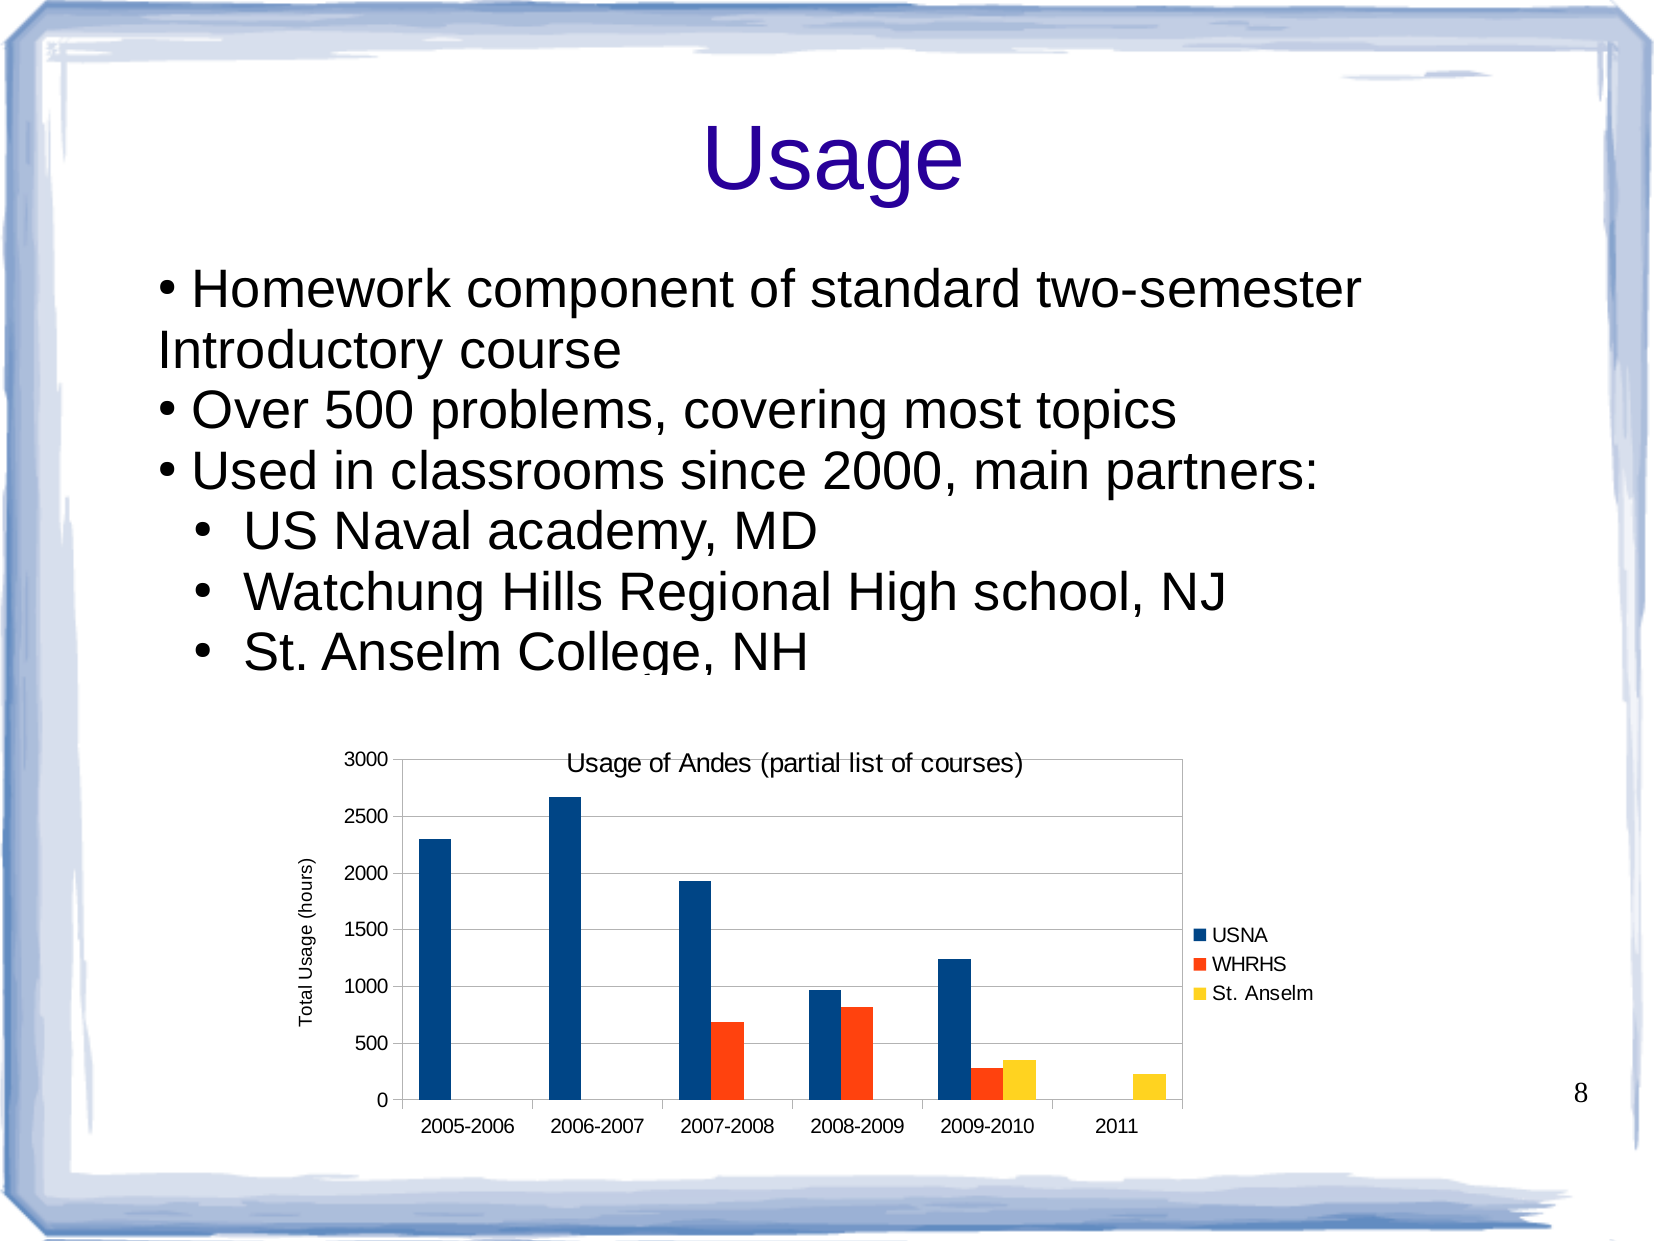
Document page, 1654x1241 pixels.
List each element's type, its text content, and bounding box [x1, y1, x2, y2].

chart [262, 675, 1351, 1148]
text_box Homework component of standard two-semester Introductory course Over 500 problems, covering most topics Used in classrooms since 2000, main partners: US Naval academy, MD Watchung Hills Regional High school, NJ St. Anselm College, NH [142, 251, 1501, 751]
title Usage [82, 49, 1571, 257]
picture [0, 0, 1654, 1241]
